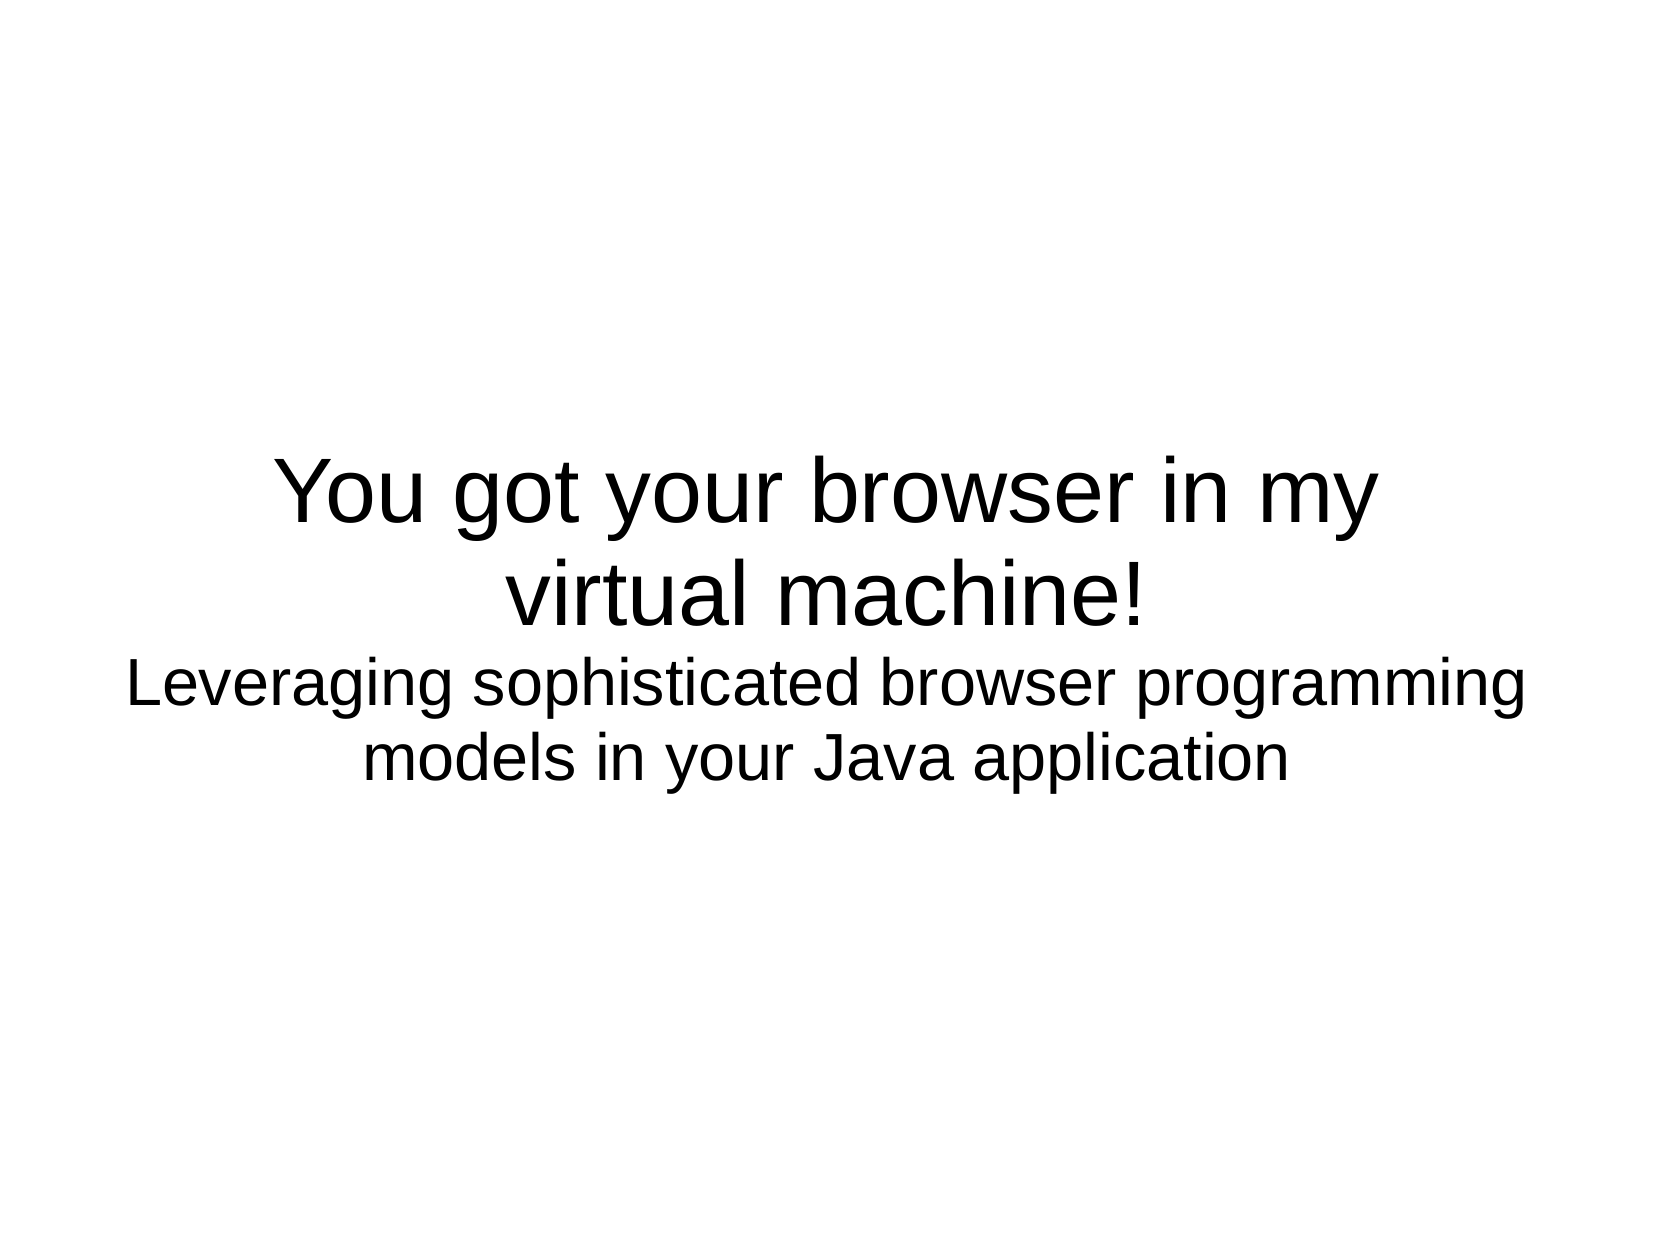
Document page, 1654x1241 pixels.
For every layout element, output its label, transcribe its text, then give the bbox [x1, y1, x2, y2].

title You got your browser in my virtual machine! Leveraging sophisticated browser programming models in your Java application [82, 49, 1571, 1186]
